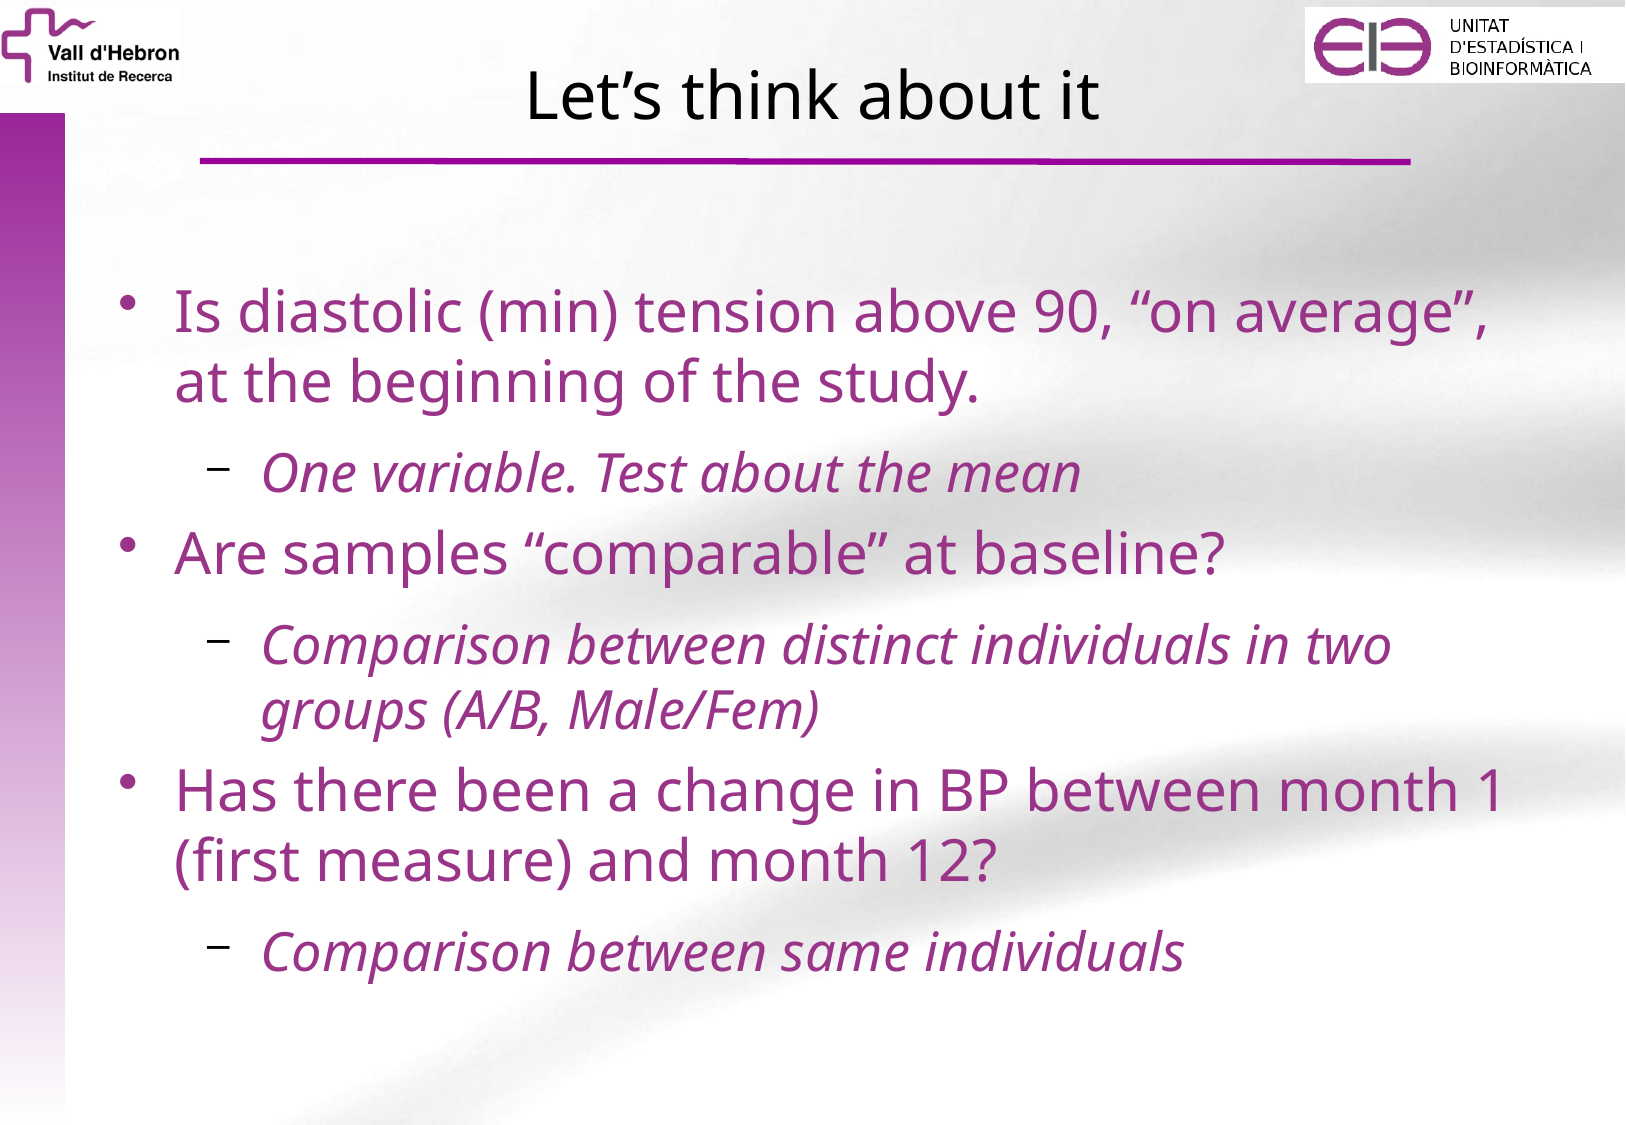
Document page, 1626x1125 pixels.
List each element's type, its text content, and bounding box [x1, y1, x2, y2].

list Is diastolic (min) tension above 90, “on average”, at the beginning of the study. One variable. Test about the mean Are samples “comparable” at baseline? Comparison between distinct individuals in two groups (A/B, Male/Fem) Has there been a change in BP between month 1 (first measure) and month 12? Comparison between same individuals [103, 267, 1567, 1010]
picture [0, 0, 1625, 1125]
title Let’s think about it [81, 45, 1544, 233]
